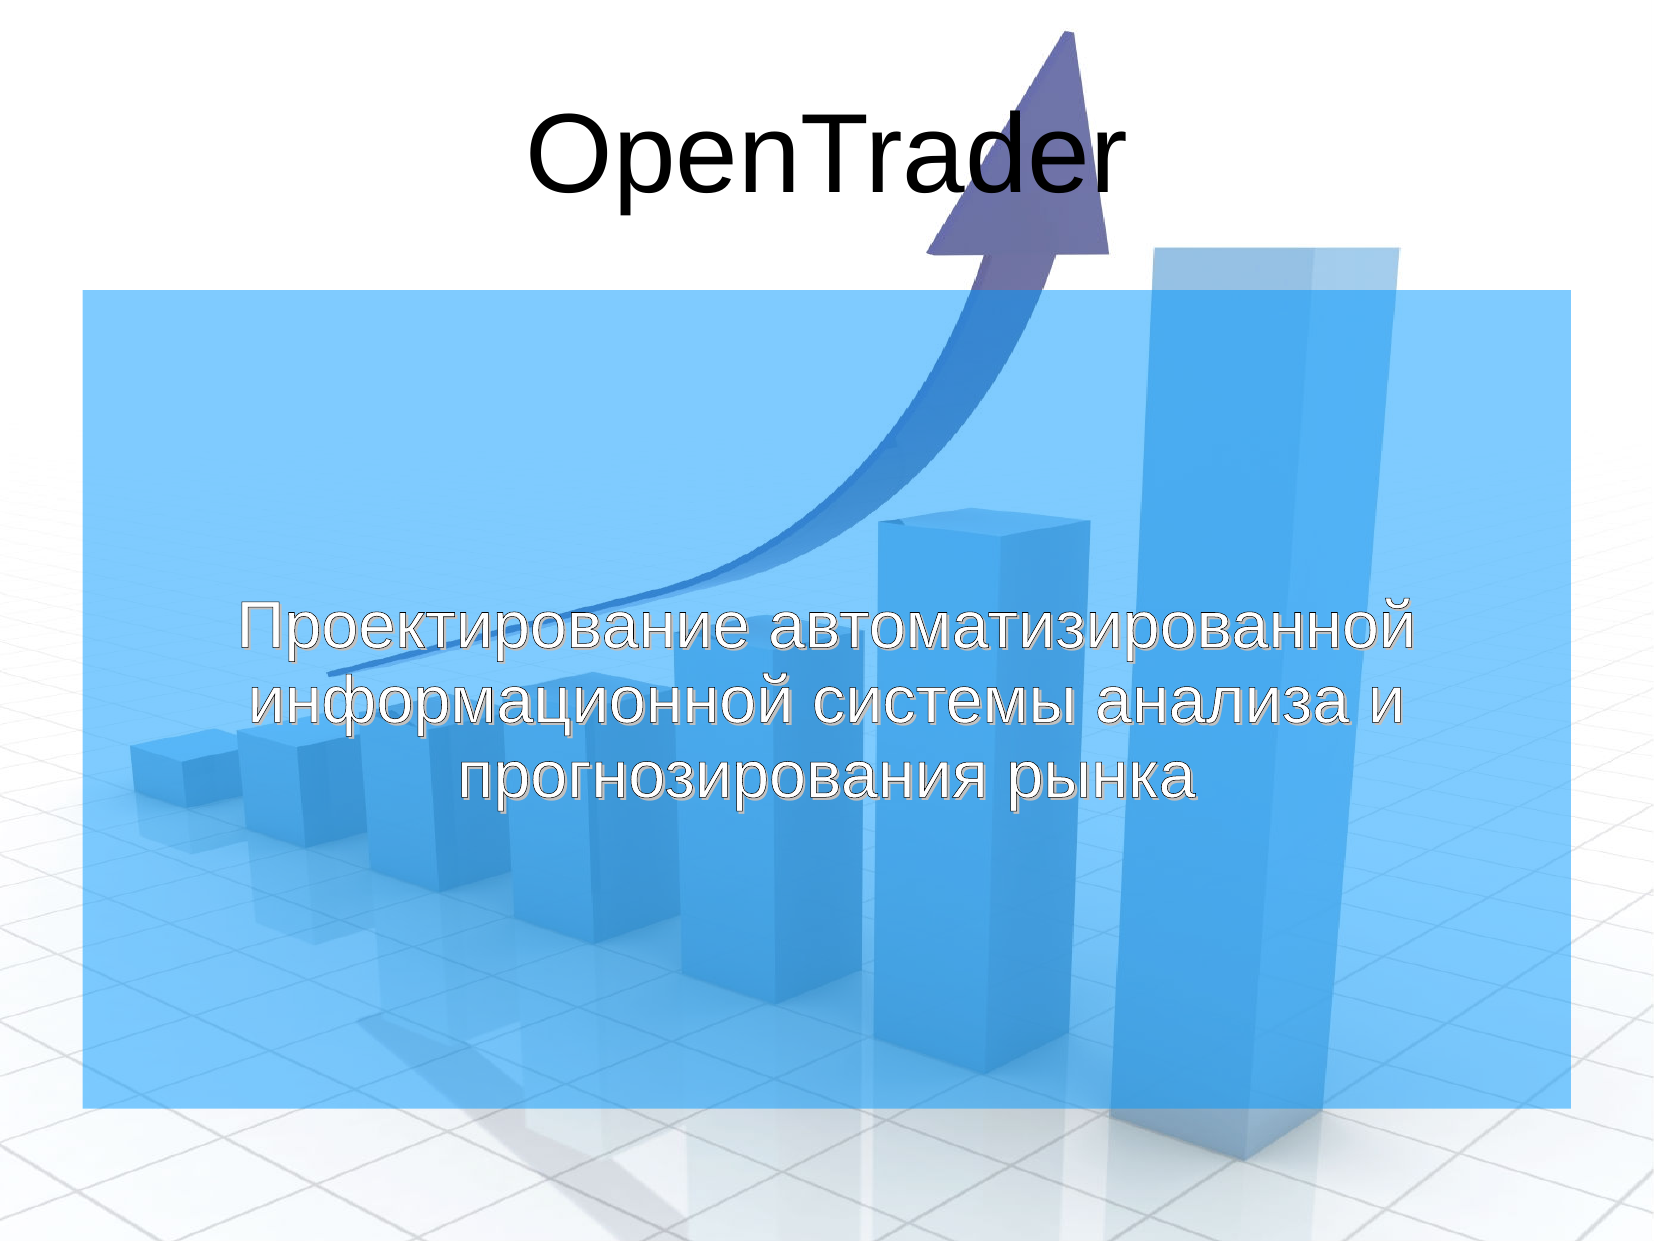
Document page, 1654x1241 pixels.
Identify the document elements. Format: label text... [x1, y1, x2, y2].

subtitle Проектирование автоматизированной информационной системы анализа и прогнозирования рынка [82, 290, 1571, 1109]
picture [0, 0, 1654, 1241]
title OpenTrader [82, 49, 1571, 257]
